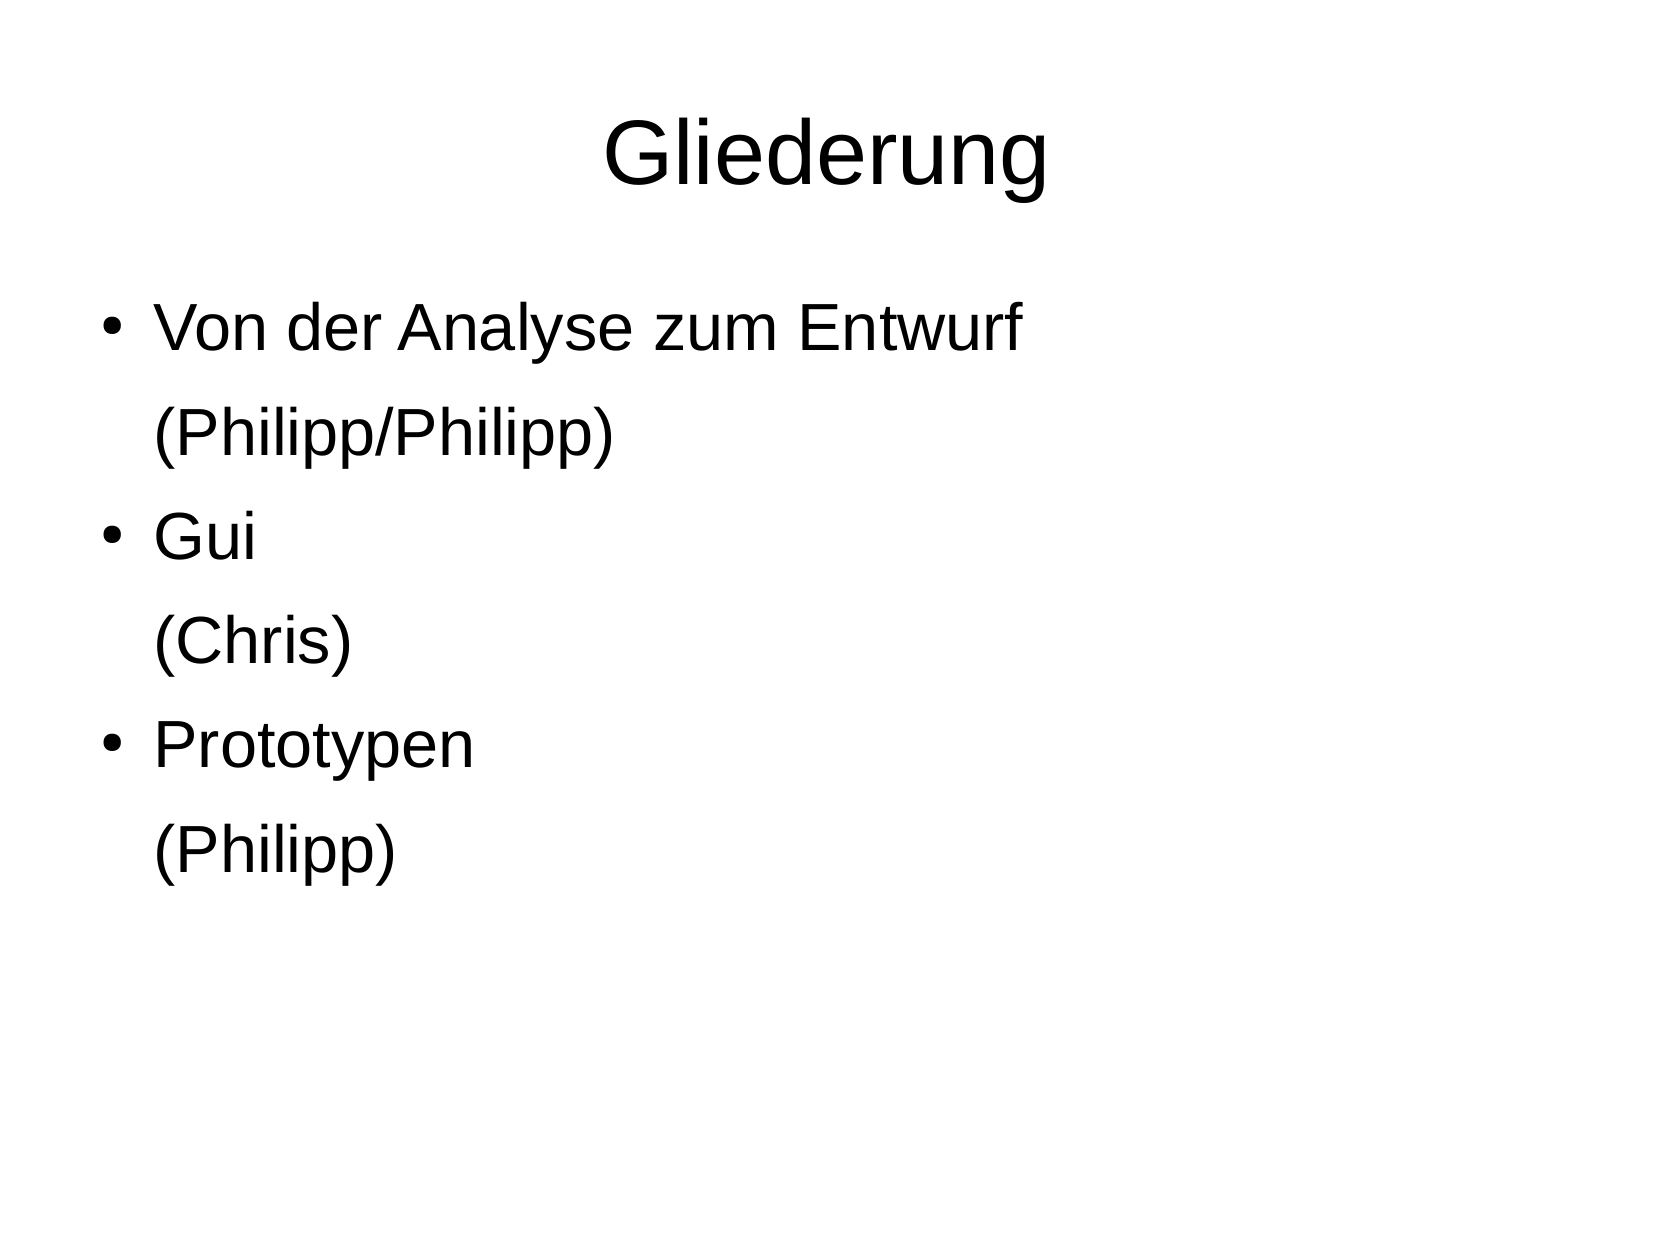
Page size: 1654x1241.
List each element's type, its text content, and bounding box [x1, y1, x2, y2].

title Gliederung [82, 56, 1571, 250]
list Von der Analyse zum Entwurf (Philipp/Philipp) Gui (Chris) Prototypen (Philipp) [82, 290, 1571, 1094]
